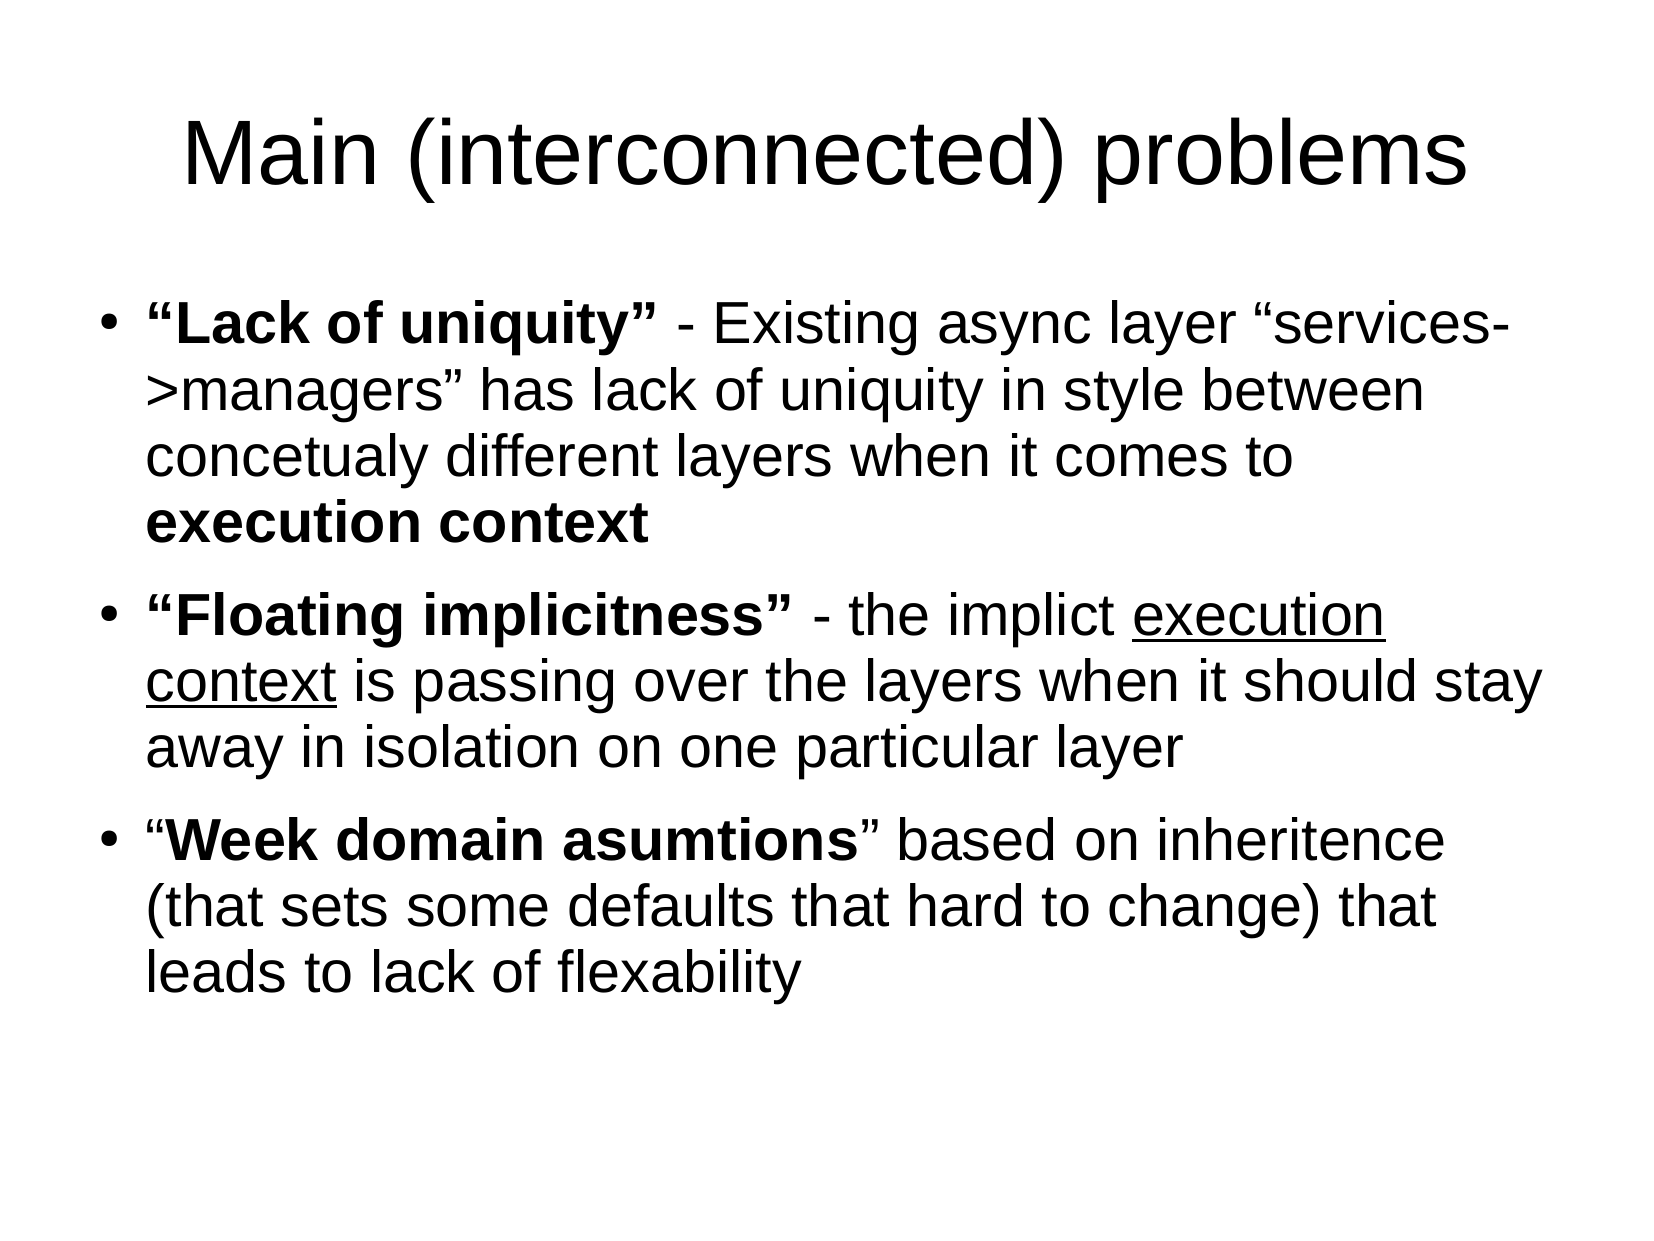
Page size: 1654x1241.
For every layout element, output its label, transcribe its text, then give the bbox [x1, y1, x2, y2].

list “Lack of uniquity” - Existing async layer “services->managers” has lack of uniquity in style between concetualy different layers when it comes to execution context “Floating implicitness” - the implict execution context is passing over the layers when it should stay away in isolation on one particular layer “Week domain asumtions” based on inheritence (that sets some defaults that hard to change) that leads to lack of flexability [82, 290, 1571, 1010]
title Main (interconnected) problems [82, 49, 1571, 257]
